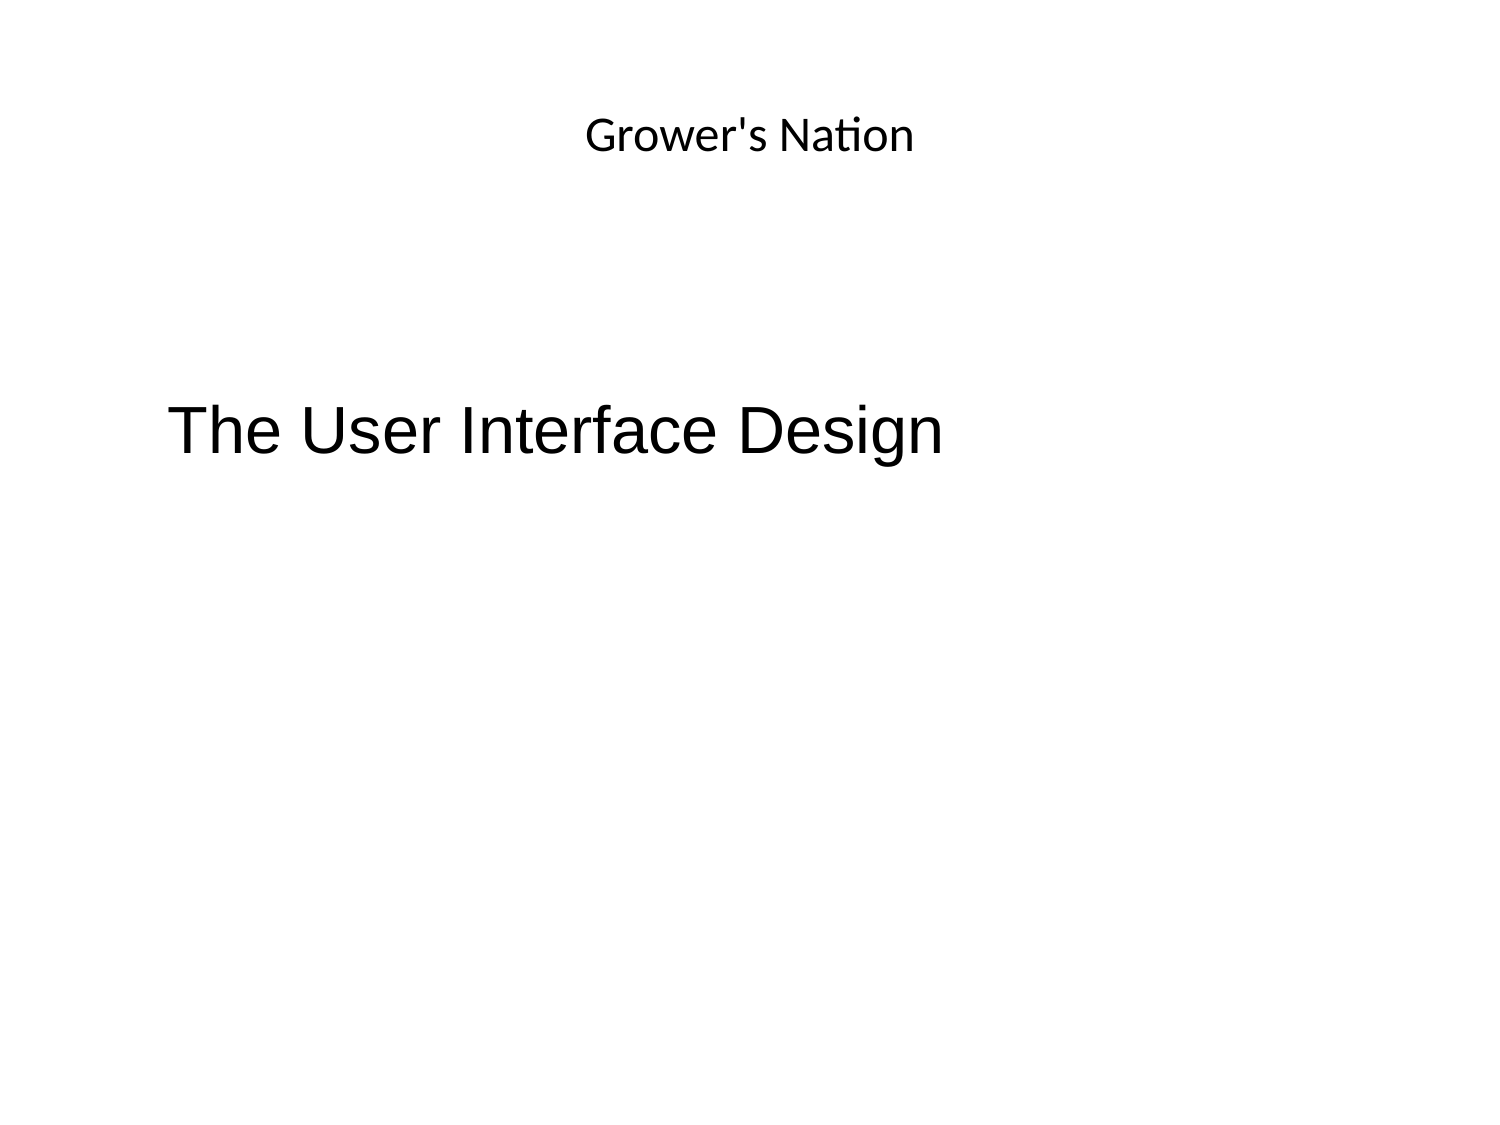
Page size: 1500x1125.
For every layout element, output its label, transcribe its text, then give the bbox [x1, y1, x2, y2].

text_box The User Interface Design [152, 386, 960, 476]
title Grower's Nation [75, 45, 1425, 233]
chart [75, 262, 1425, 1005]
